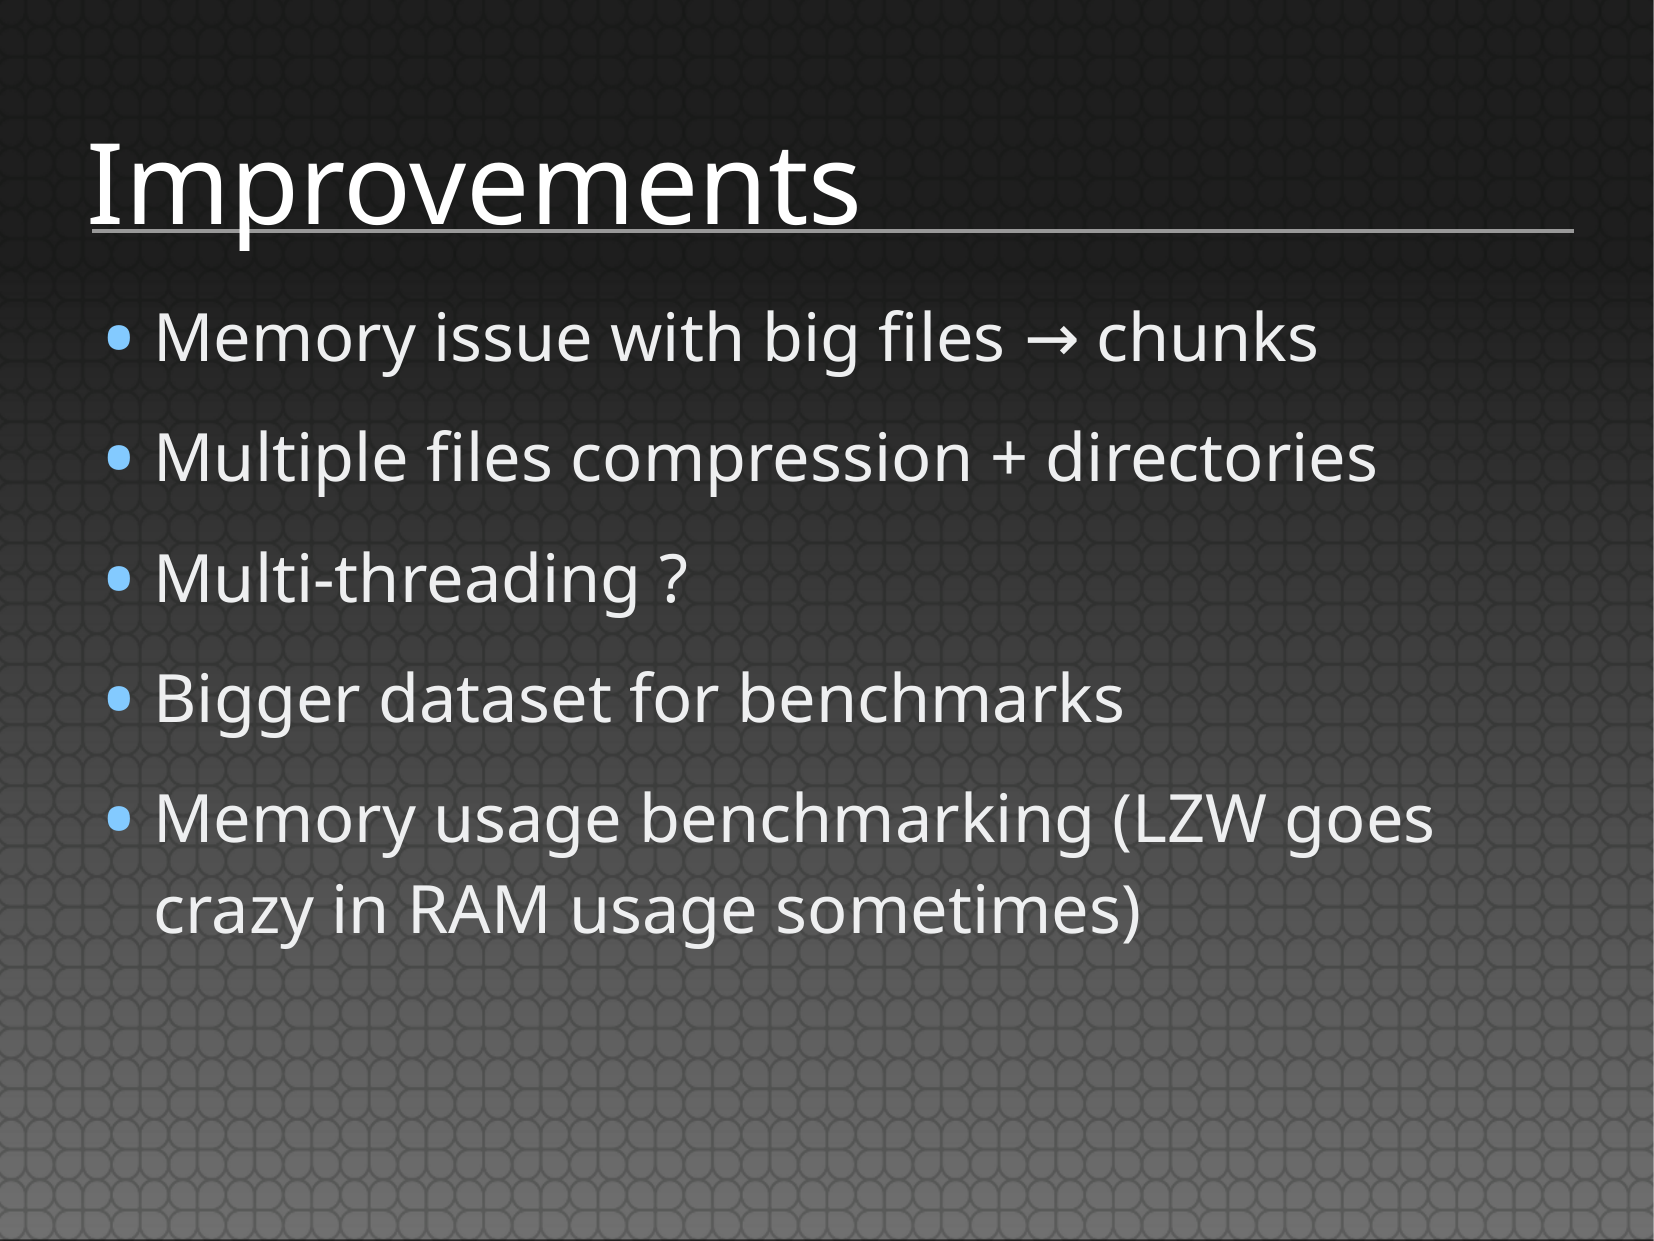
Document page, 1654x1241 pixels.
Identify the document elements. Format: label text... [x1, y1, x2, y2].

title Improvements [86, 112, 1576, 249]
picture [0, 0, 1654, 1241]
list Memory issue with big files → chunks Multiple files compression + directories Multi-threading ? Bigger dataset for benchmarks Memory usage benchmarking (LZW goes crazy in RAM usage sometimes) [82, 290, 1571, 1094]
